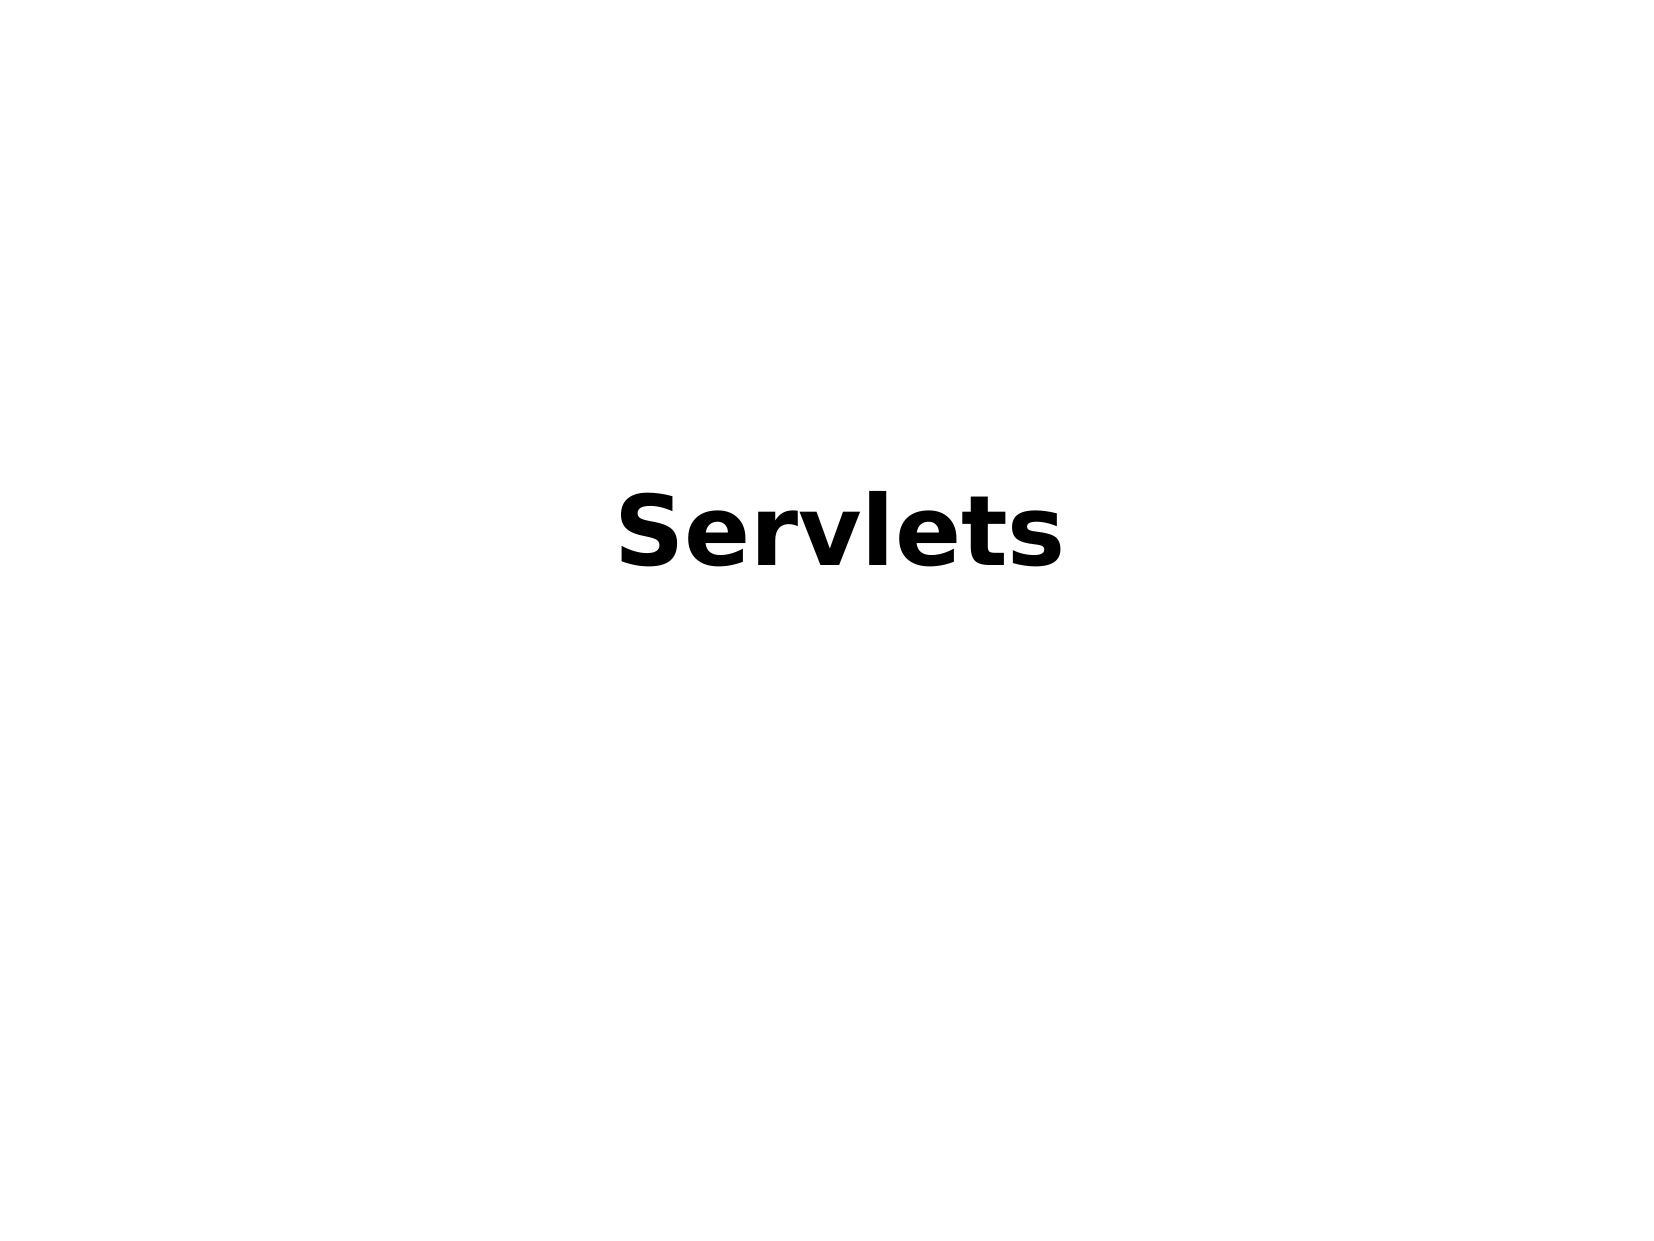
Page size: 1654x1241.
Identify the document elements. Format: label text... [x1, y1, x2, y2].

title Servlets [151, 399, 1530, 593]
